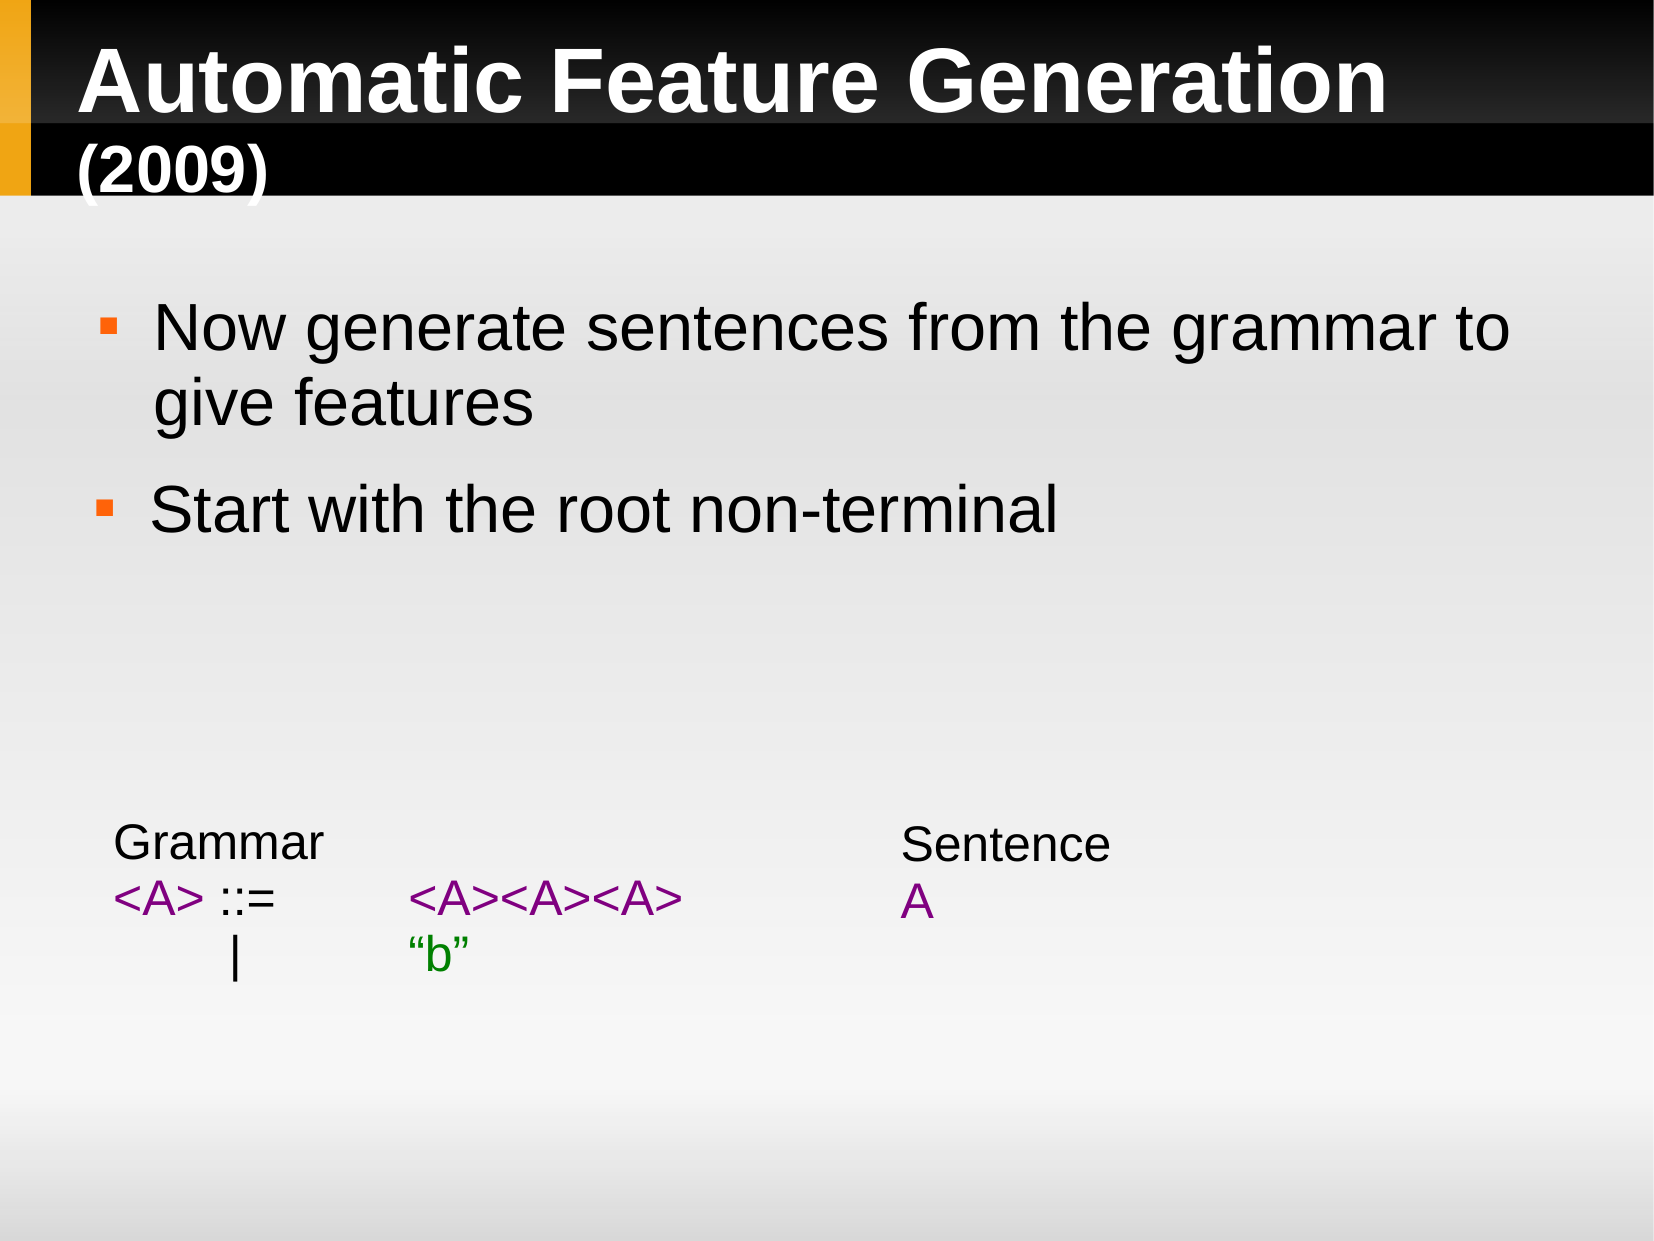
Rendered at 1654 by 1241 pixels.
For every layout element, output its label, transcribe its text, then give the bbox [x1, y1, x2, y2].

text_box A [885, 866, 1615, 943]
text_box Grammar <A> ::= <A><A><A> | “b” [98, 807, 713, 1008]
picture [0, 0, 1654, 1241]
title Automatic Feature Generation (2009) [76, 14, 1565, 222]
list Start with the root non-terminal [78, 472, 1567, 567]
text_box Sentence [885, 809, 1615, 866]
list Now generate sentences from the grammar to give features [82, 290, 1571, 457]
